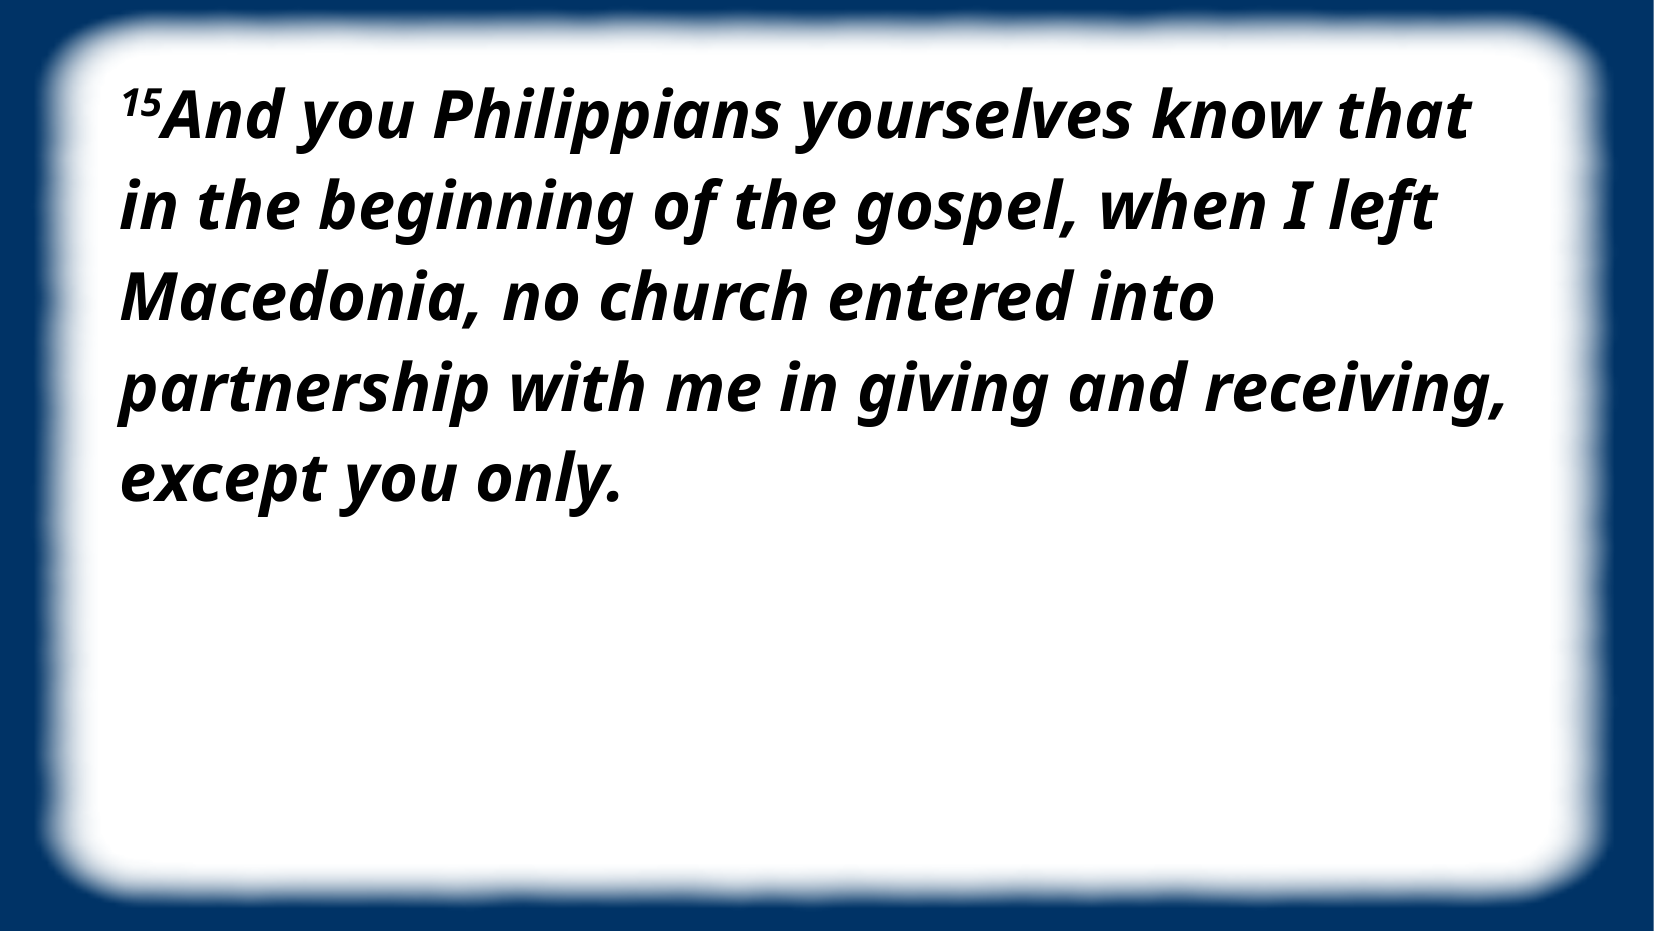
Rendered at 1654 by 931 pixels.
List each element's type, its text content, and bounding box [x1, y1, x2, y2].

picture [0, 0, 1654, 931]
text_box 15And you Philippians yourselves know that in the beginning of the gospel, when I left Macedonia, no church entered into partnership with me in giving and receiving, except you only. [105, 60, 1546, 519]
